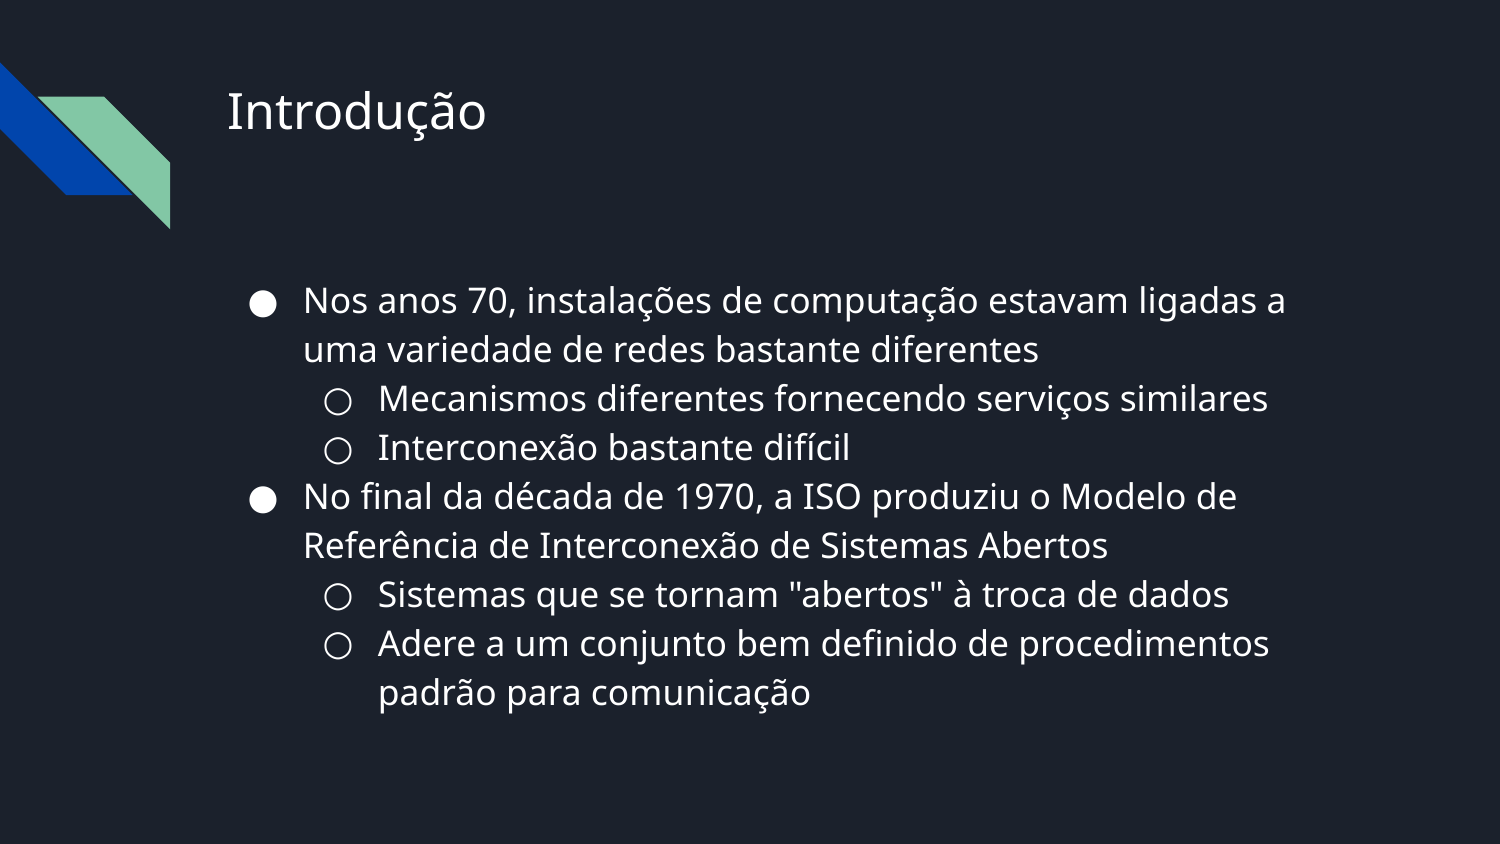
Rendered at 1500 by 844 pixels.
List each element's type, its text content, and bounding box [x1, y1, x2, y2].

list Nos anos 70, instalações de computação estavam ligadas a uma variedade de redes bastante diferentes Mecanismos diferentes fornecendo serviços similares Interconexão bastante difícil No final da década de 1970, a ISO produziu o Modelo de Referência de Interconexão de Sistemas Abertos Sistemas que se tornam "abertos" à troca de dados Adere a um conjunto bem definido de procedimentos padrão para comunicação [212, 257, 1368, 735]
title Introdução [212, 64, 1368, 215]
